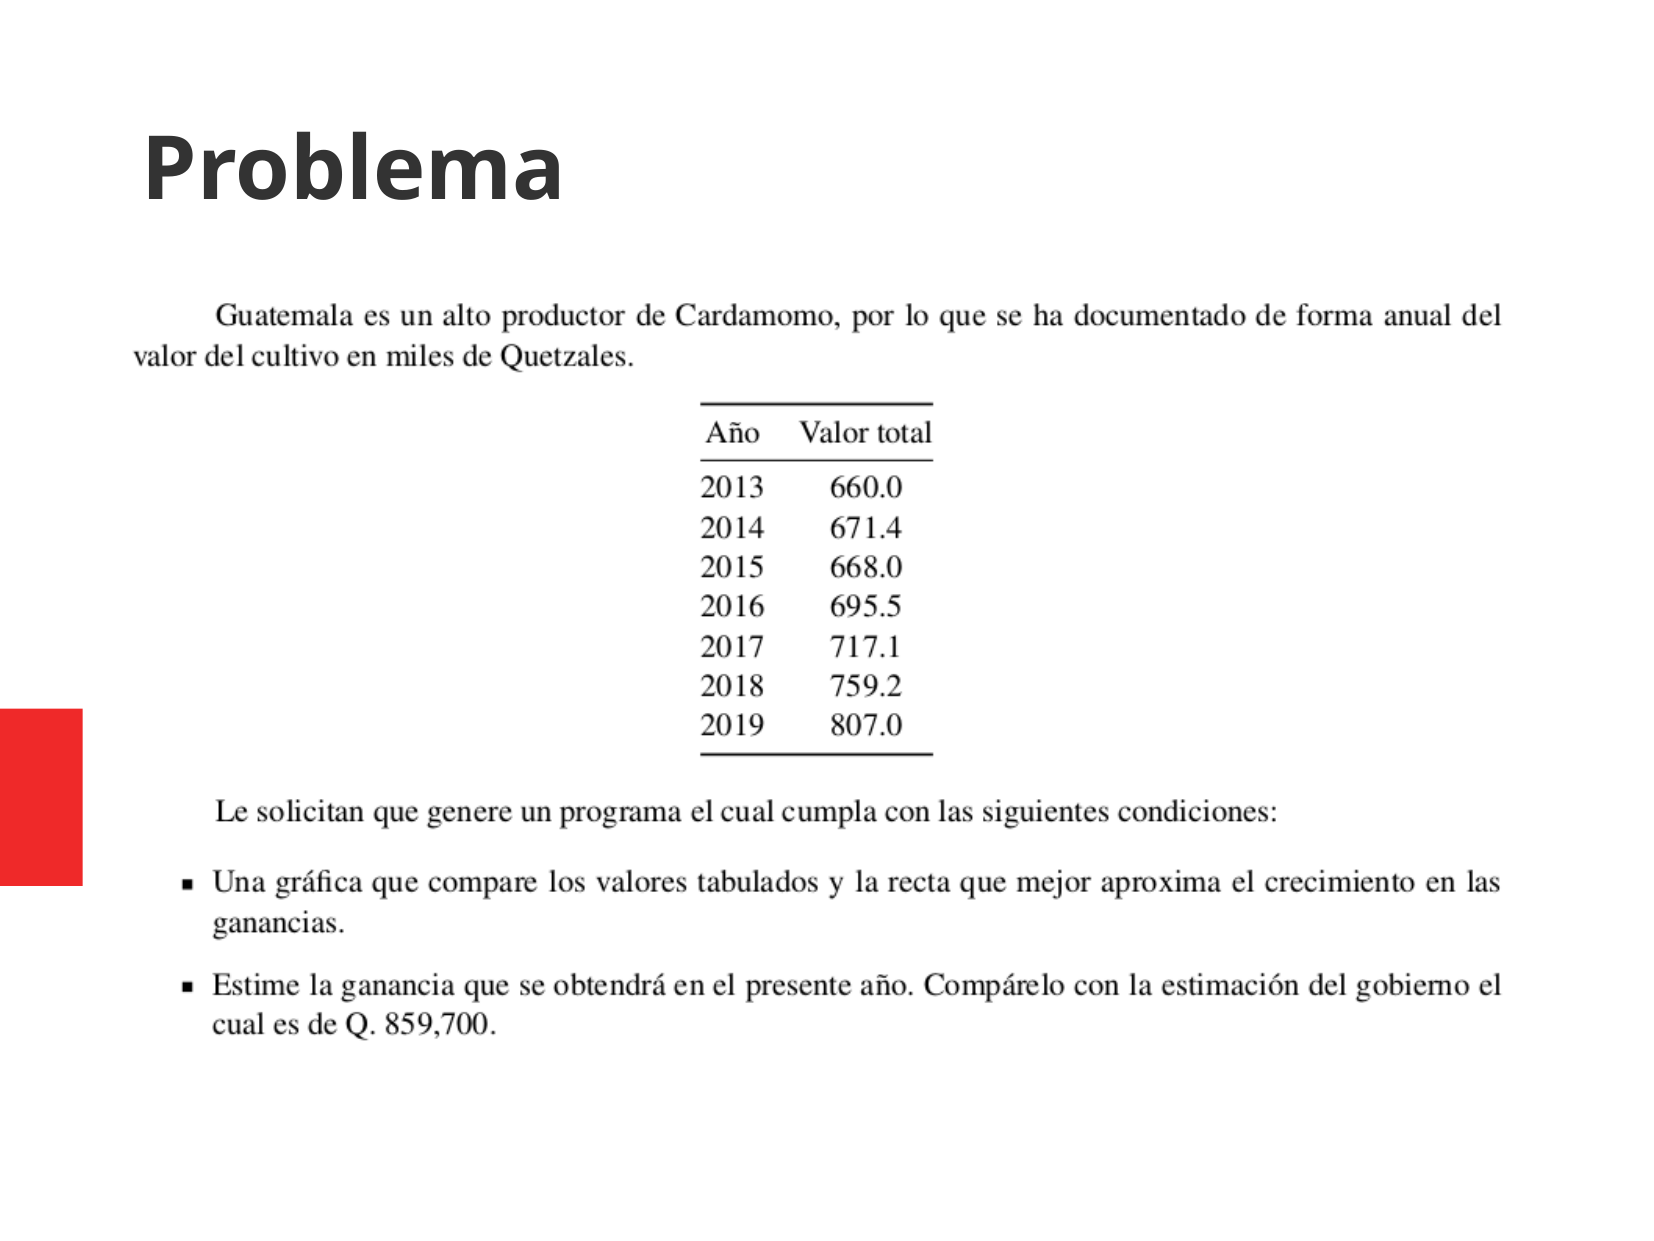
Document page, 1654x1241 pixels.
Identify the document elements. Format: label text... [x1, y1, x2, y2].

title Problema [141, 47, 1548, 277]
picture [111, 277, 1559, 1075]
